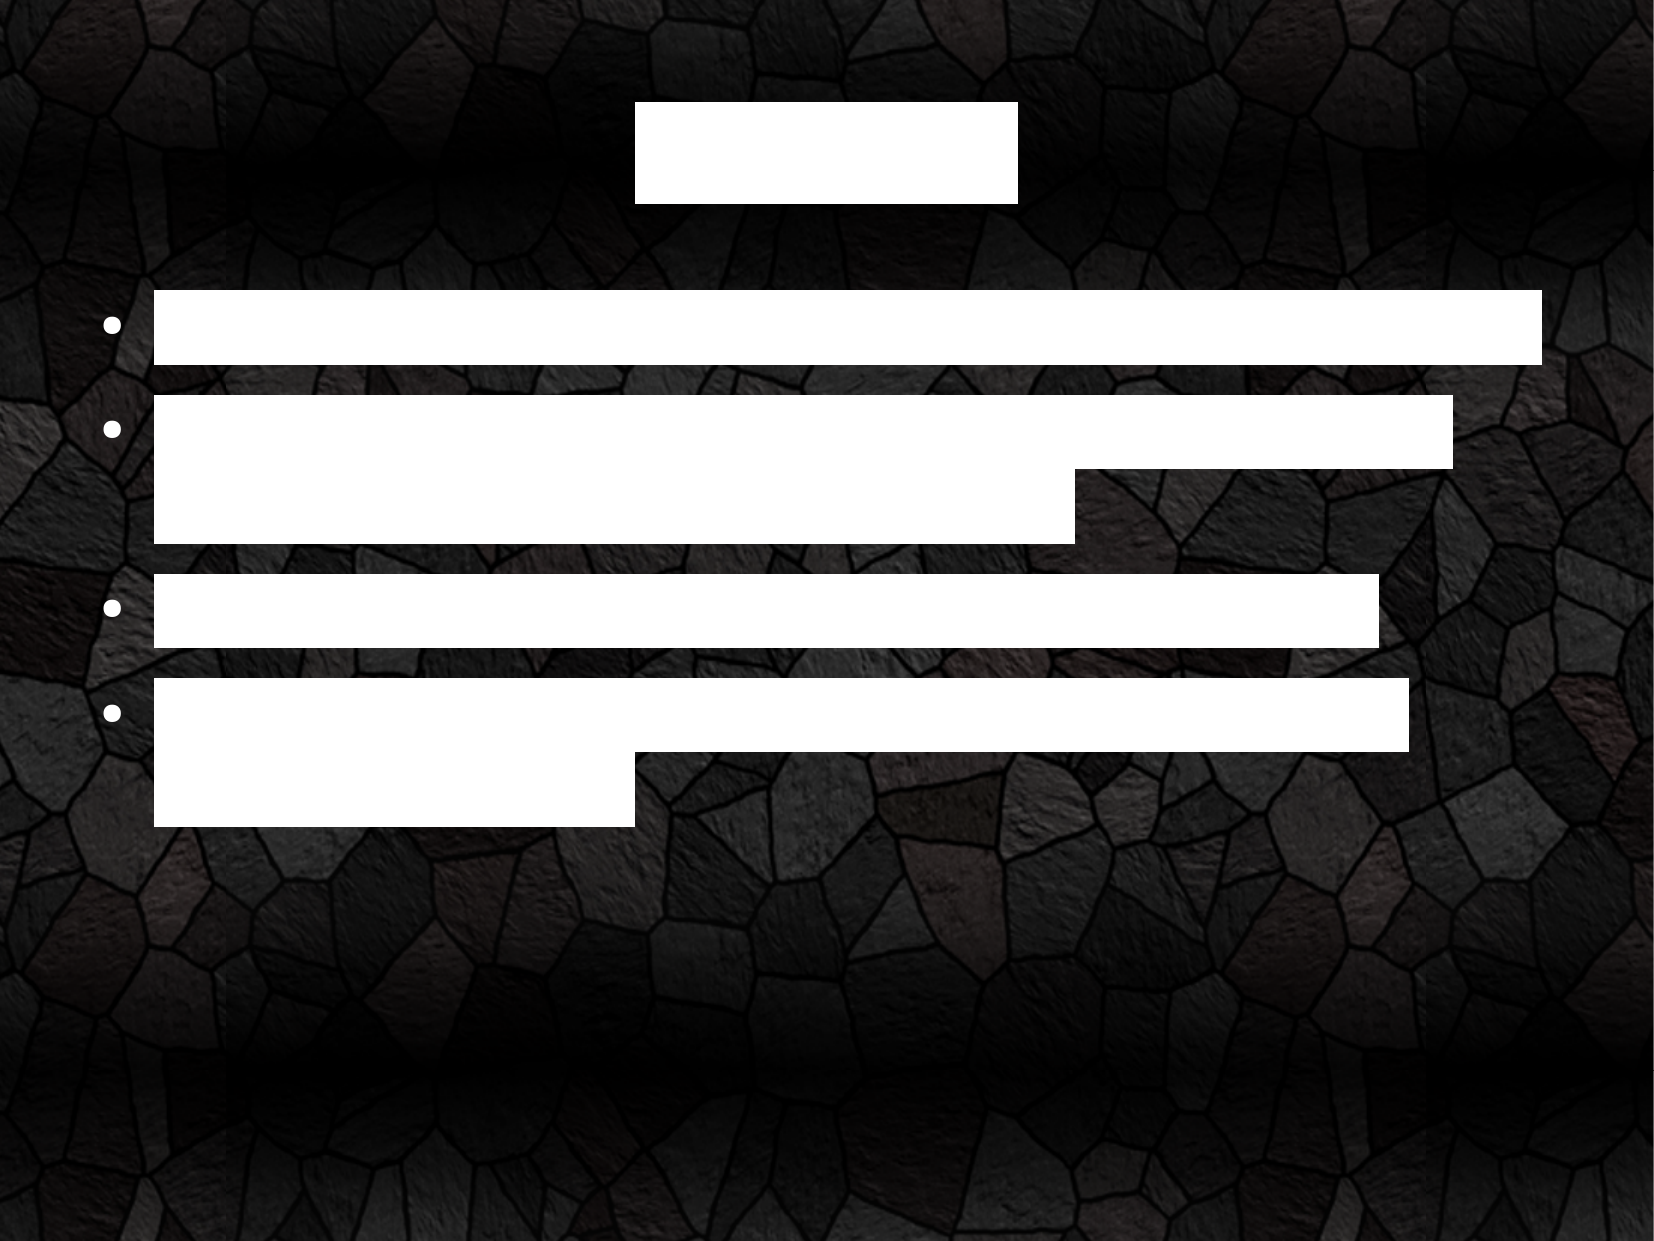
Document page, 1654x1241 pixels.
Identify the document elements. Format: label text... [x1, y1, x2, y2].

picture [0, 0, 1654, 1241]
title Etiquetas [82, 49, 1571, 257]
list Django 1.8 viene con 25 etiquetas predefinidas Podemos definir nuestras propias etiqeutas, igual que hicimos con los filtros ... pero no es tan sencillo como con estos Las etiquetas más usadas son for, if block, extends, include [82, 290, 1571, 1010]
